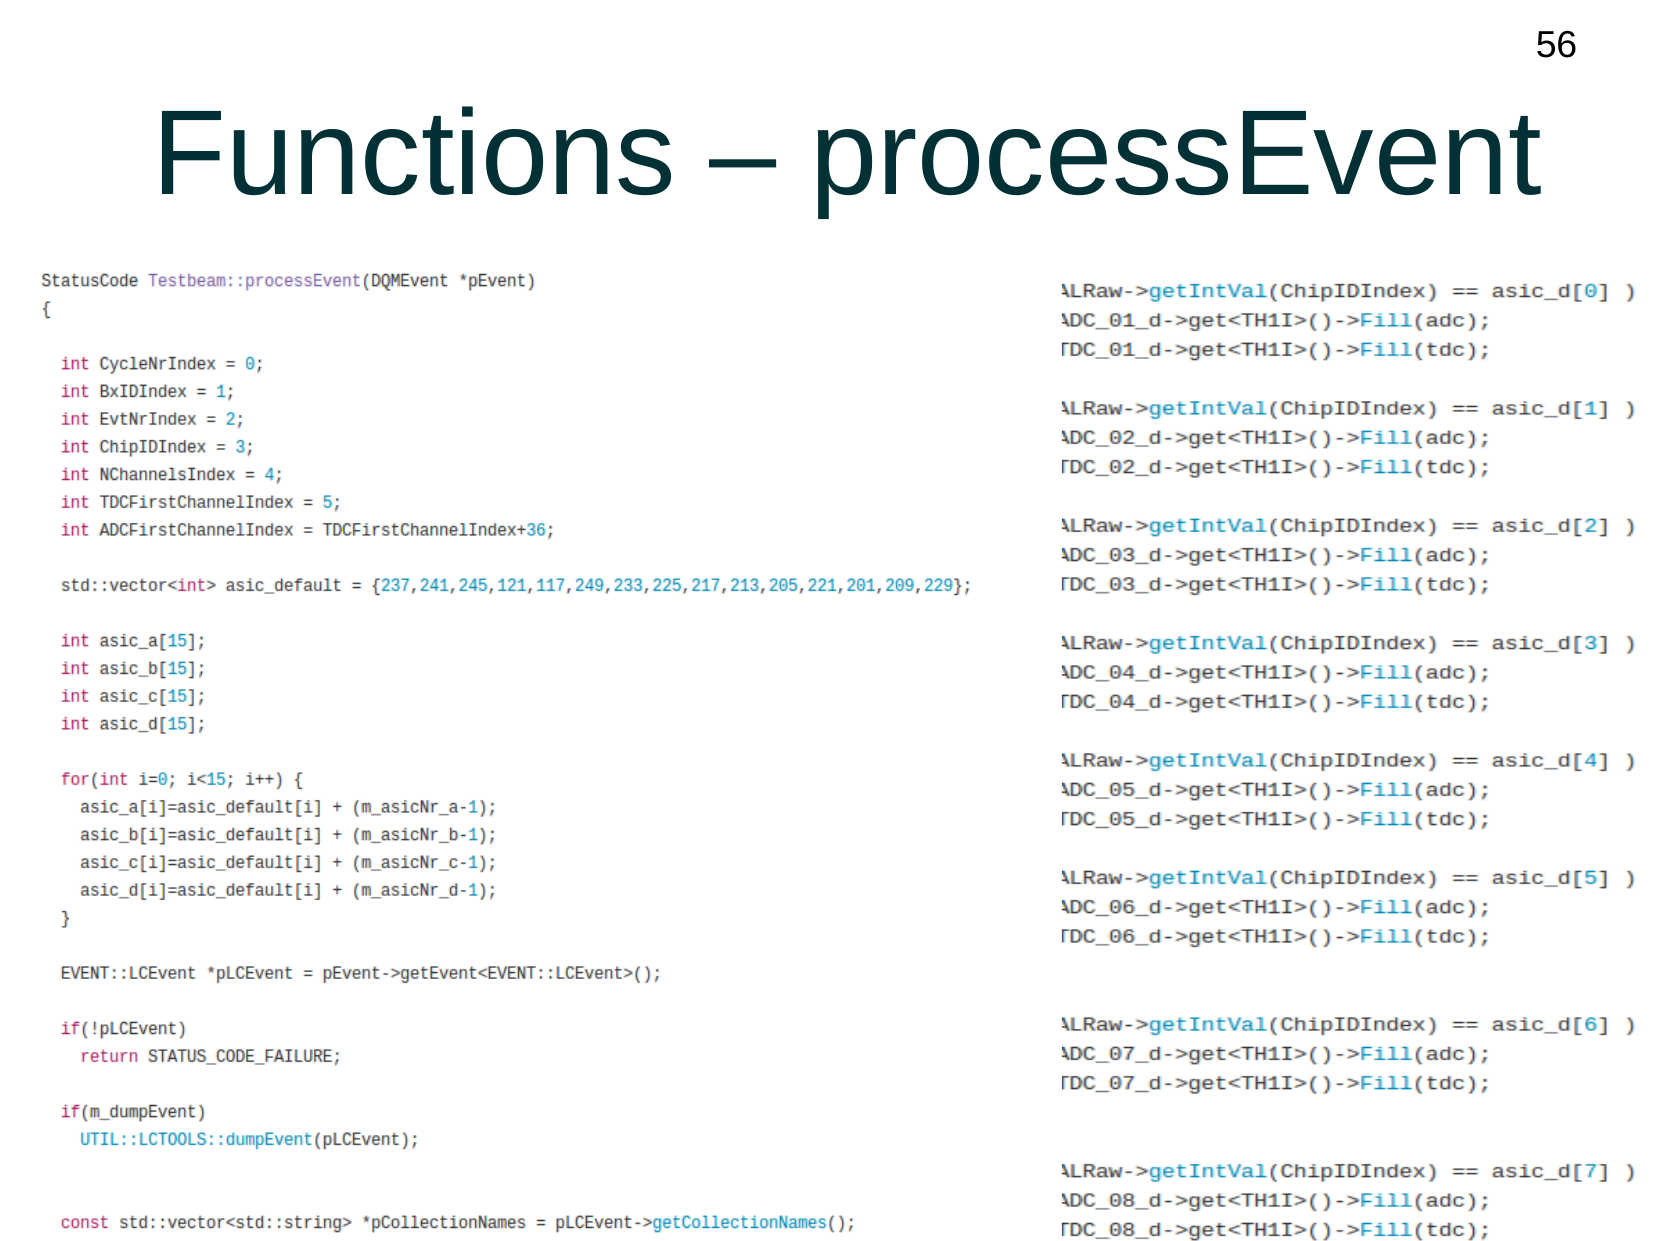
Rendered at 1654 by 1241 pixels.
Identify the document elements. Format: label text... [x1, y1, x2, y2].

title Functions – processEvent [82, 49, 1571, 257]
text_box <number> [1521, 16, 1654, 84]
picture [11, 256, 1654, 1241]
